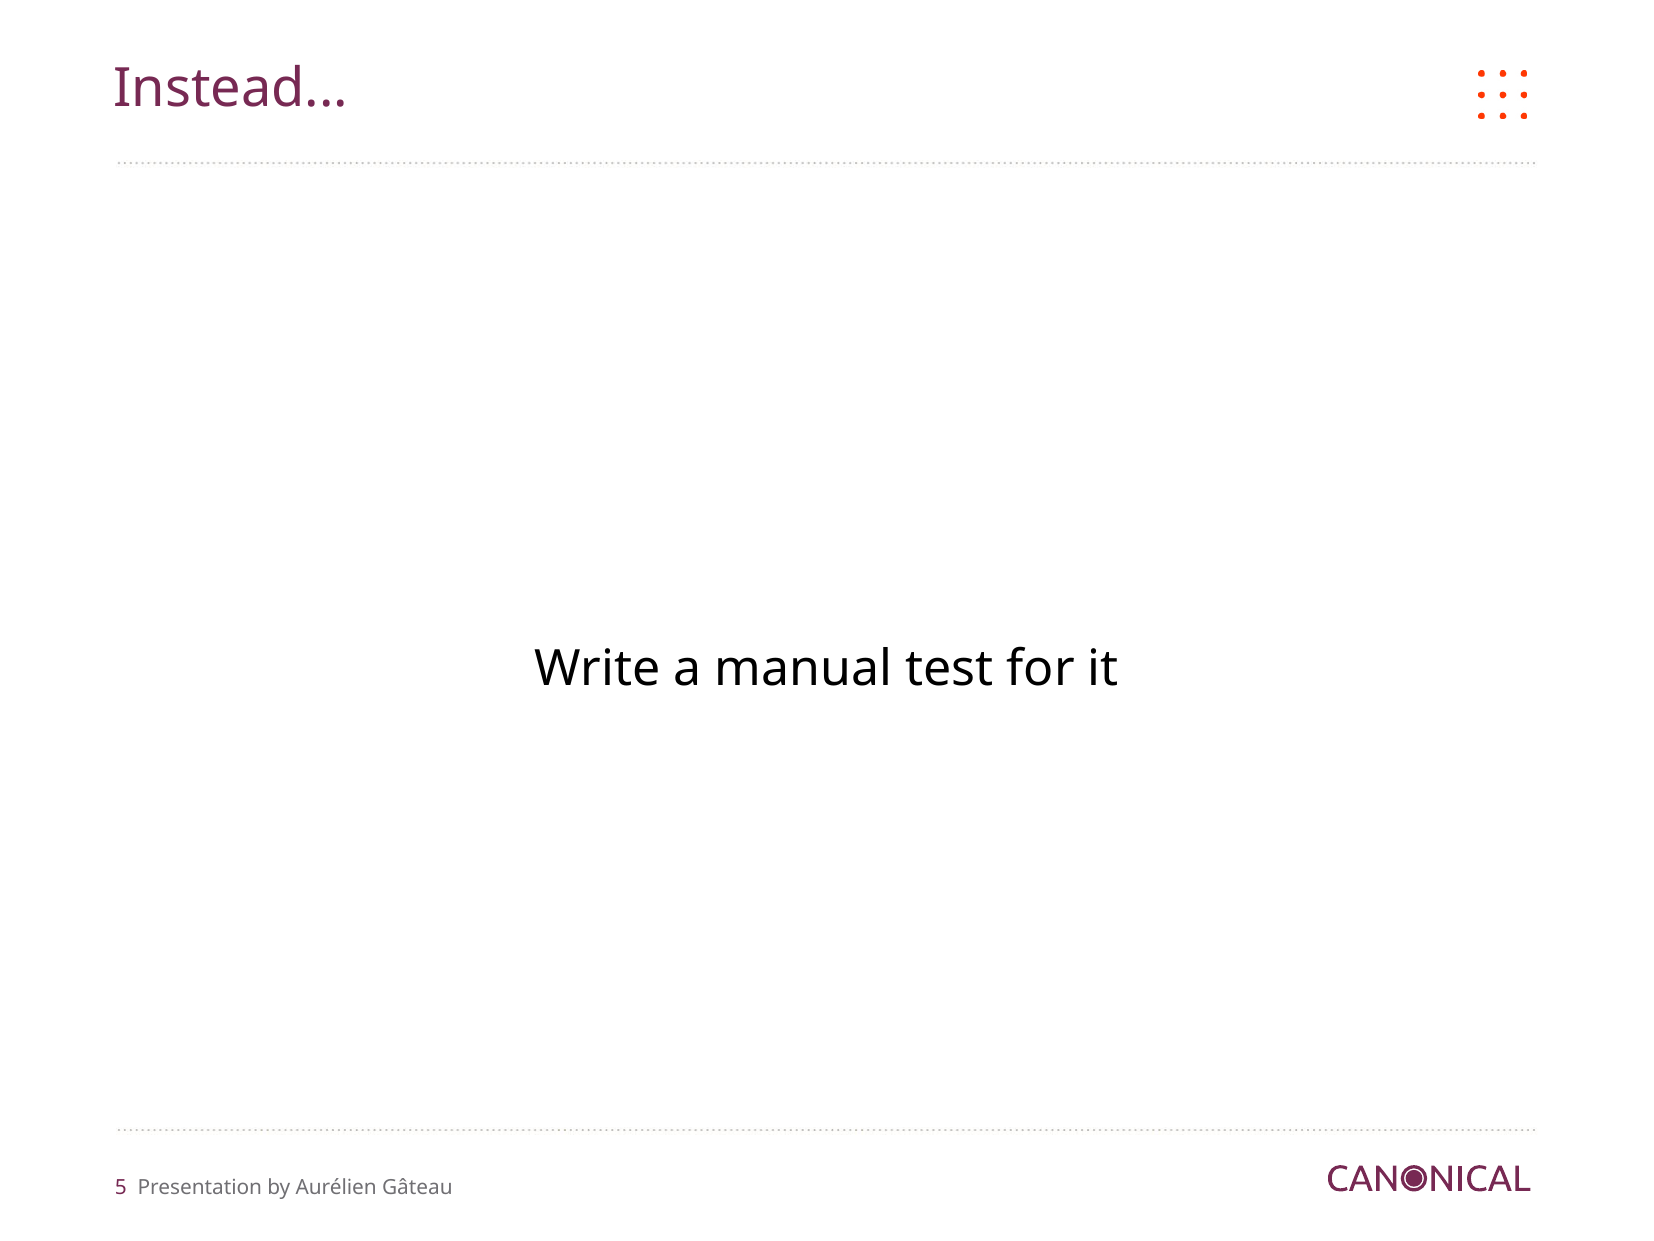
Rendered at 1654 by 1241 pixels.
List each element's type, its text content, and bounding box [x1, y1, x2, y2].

picture [1478, 70, 1527, 119]
picture [116, 160, 1539, 168]
subtitle Write a manual test for it [115, 256, 1540, 1076]
picture [116, 1128, 1539, 1135]
title Instead... [113, 64, 1382, 107]
